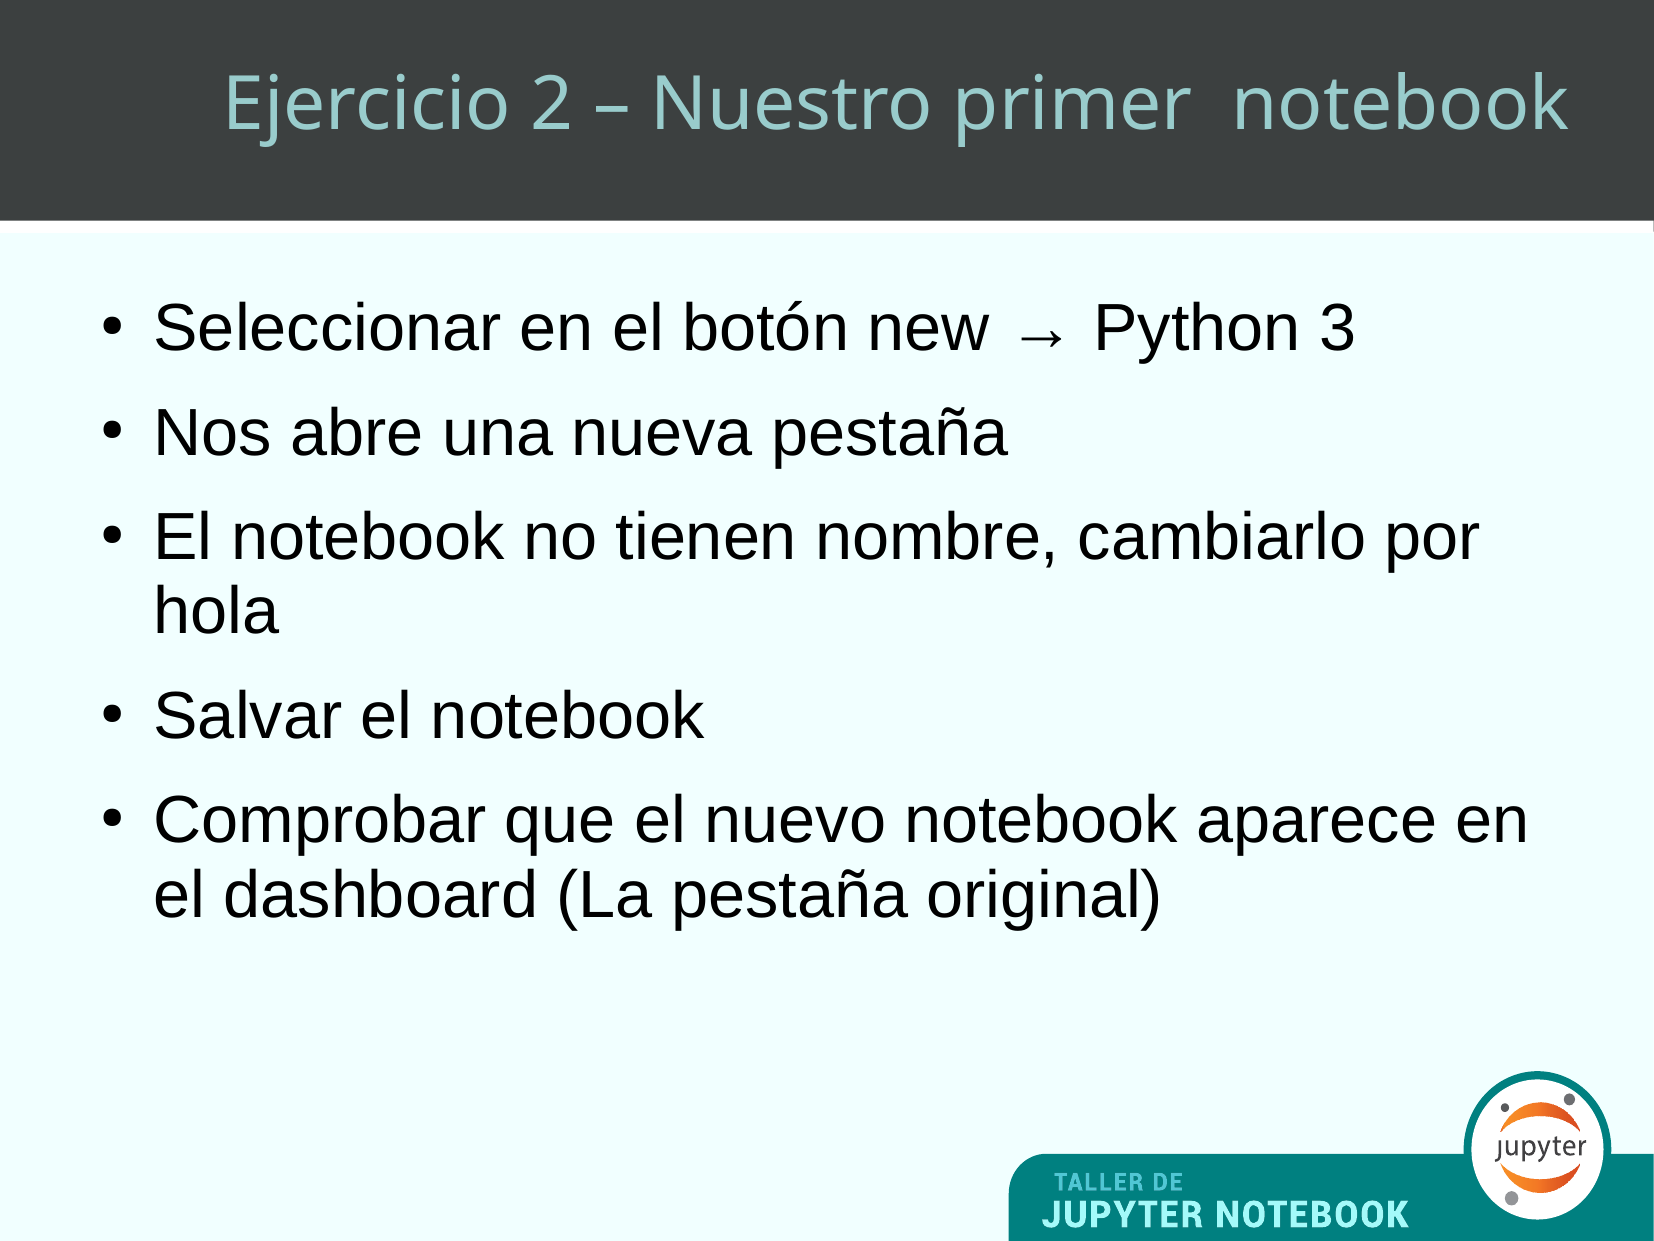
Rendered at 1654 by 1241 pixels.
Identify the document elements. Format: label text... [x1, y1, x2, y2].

list Seleccionar en el botón new → Python 3 Nos abre una nueva pestaña El notebook no tienen nombre, cambiarlo por hola Salvar el notebook Comprobar que el nuevo notebook aparece en el dashboard (La pestaña original) [82, 290, 1571, 1010]
title Ejercicio 2 – Nuestro primer notebook [82, 49, 1571, 257]
